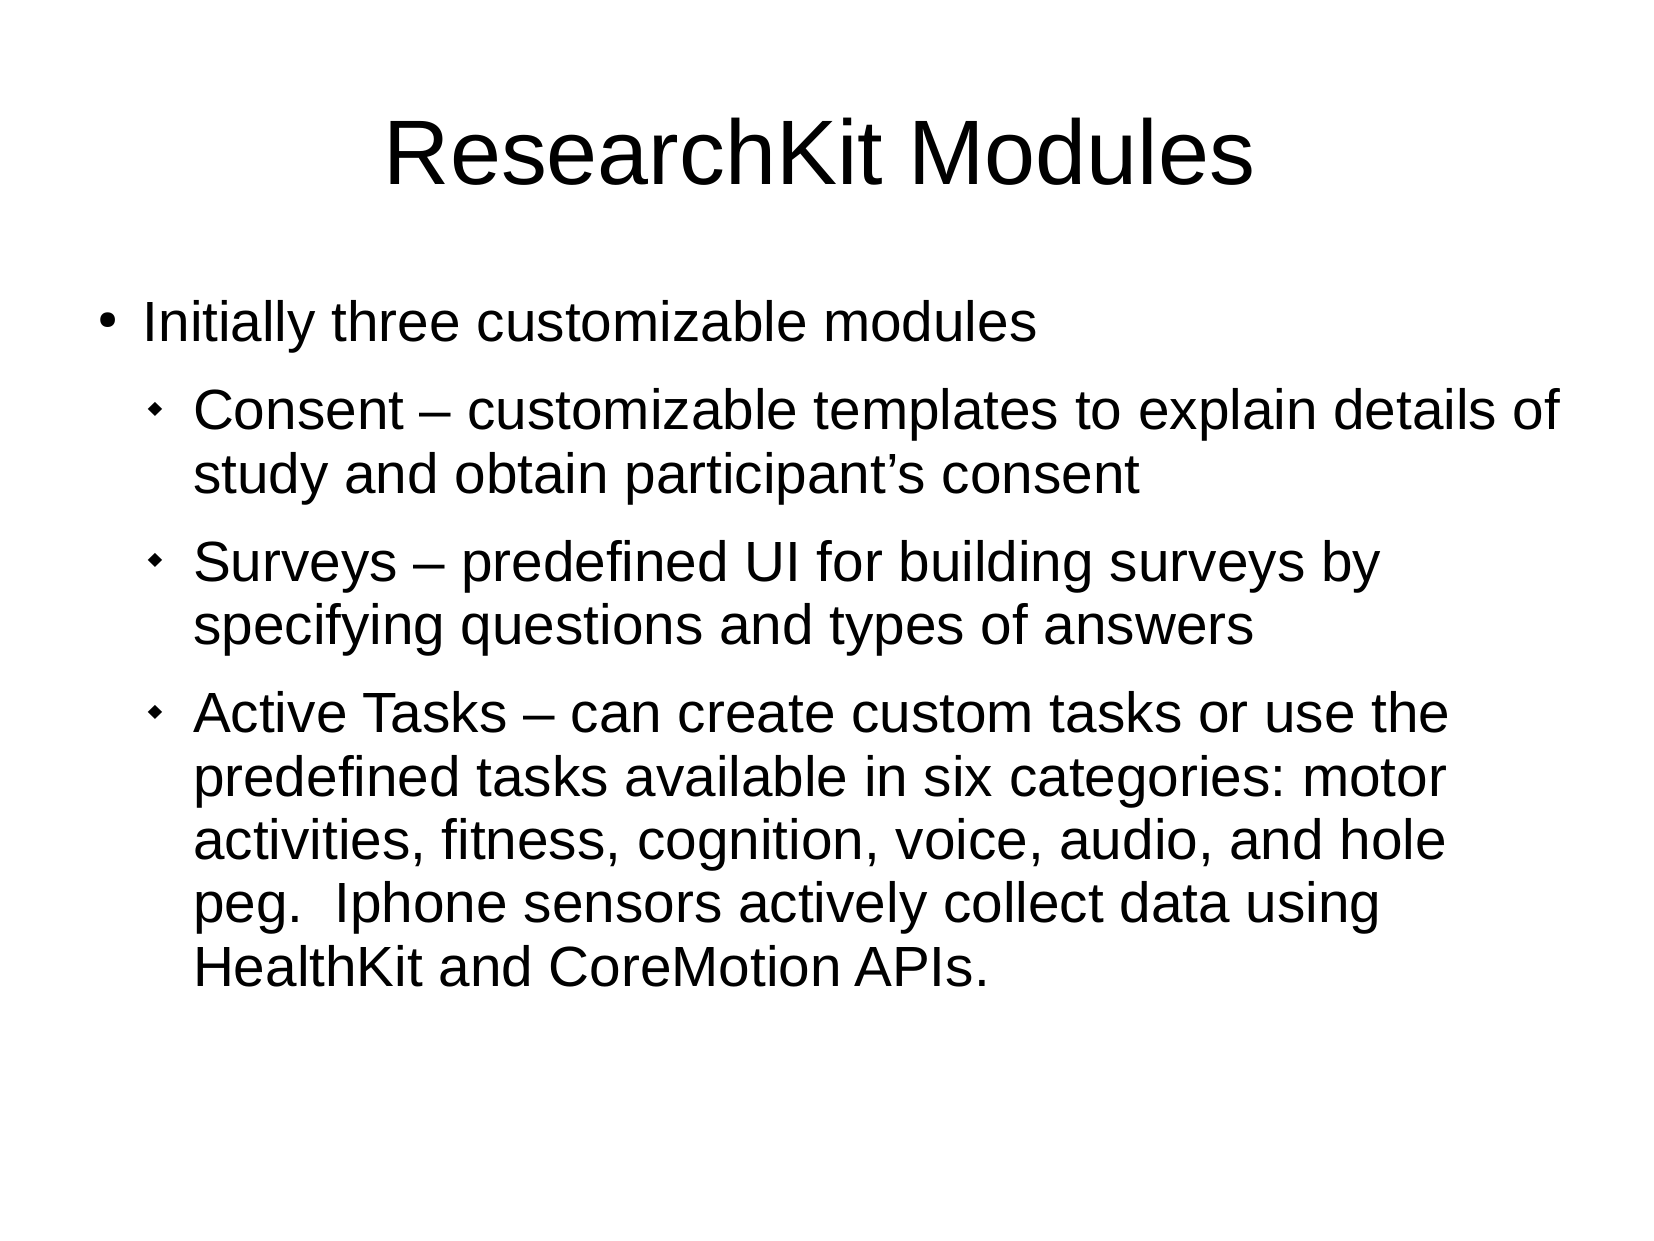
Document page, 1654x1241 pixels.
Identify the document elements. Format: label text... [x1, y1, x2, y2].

title ResearchKit Modules [82, 49, 1571, 257]
list Initially three customizable modules Consent – customizable templates to explain details of study and obtain participant’s consent Surveys – predefined UI for building surveys by specifying questions and types of answers Active Tasks – can create custom tasks or use the predefined tasks available in six categories: motor activities, fitness, cognition, voice, audio, and hole peg. Iphone sensors actively collect data using HealthKit and CoreMotion APIs. [82, 290, 1571, 1010]
